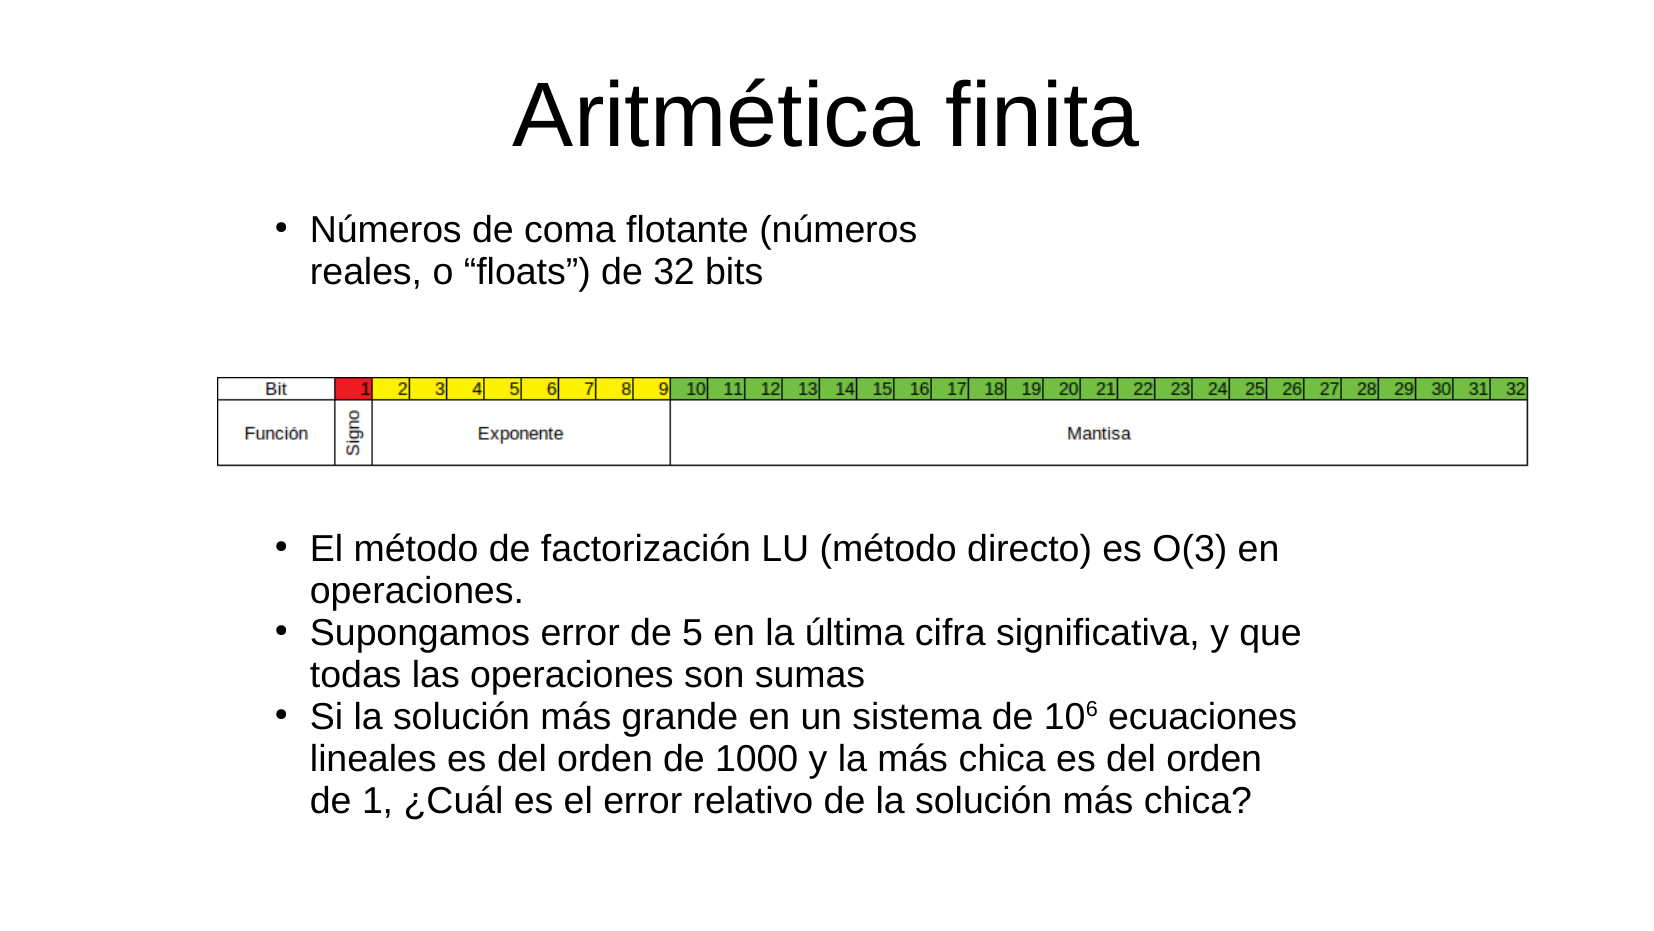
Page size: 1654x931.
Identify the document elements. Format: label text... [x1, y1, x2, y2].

text_box Números de coma flotante (números reales, o “floats”) de 32 bits [259, 200, 969, 300]
picture [217, 377, 1560, 469]
title Aritmética finita [82, 37, 1571, 193]
text_box El método de factorización LU (método directo) es O(3) en operaciones. Supongamos error de 5 en la última cifra significativa, y que todas las operaciones son sumas Si la solución más grande en un sistema de 106 ecuaciones lineales es del orden de 1000 y la más chica es del orden de 1, ¿Cuál es el error relativo de la solución más chica? [259, 519, 1323, 913]
